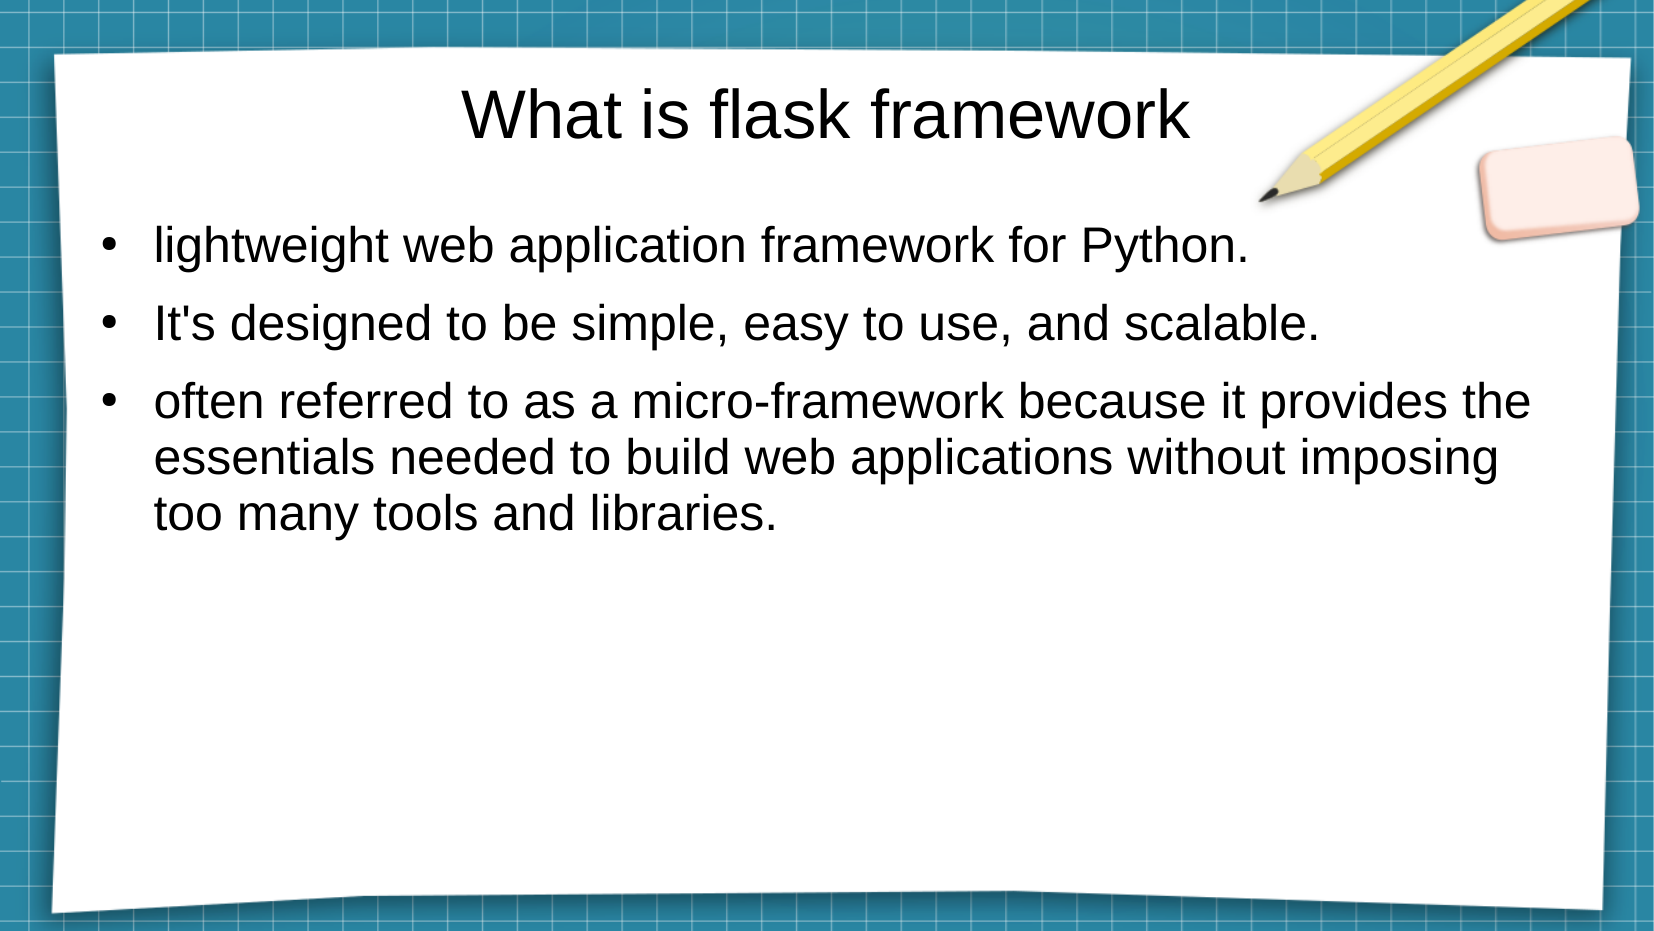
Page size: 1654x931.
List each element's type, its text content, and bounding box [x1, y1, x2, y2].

title What is flask framework [82, 37, 1571, 193]
list lightweight web application framework for Python. It's designed to be simple, easy to use, and scalable. often referred to as a micro-framework because it provides the essentials needed to build web applications without imposing too many tools and libraries. [82, 217, 1571, 758]
picture [0, 0, 1654, 931]
